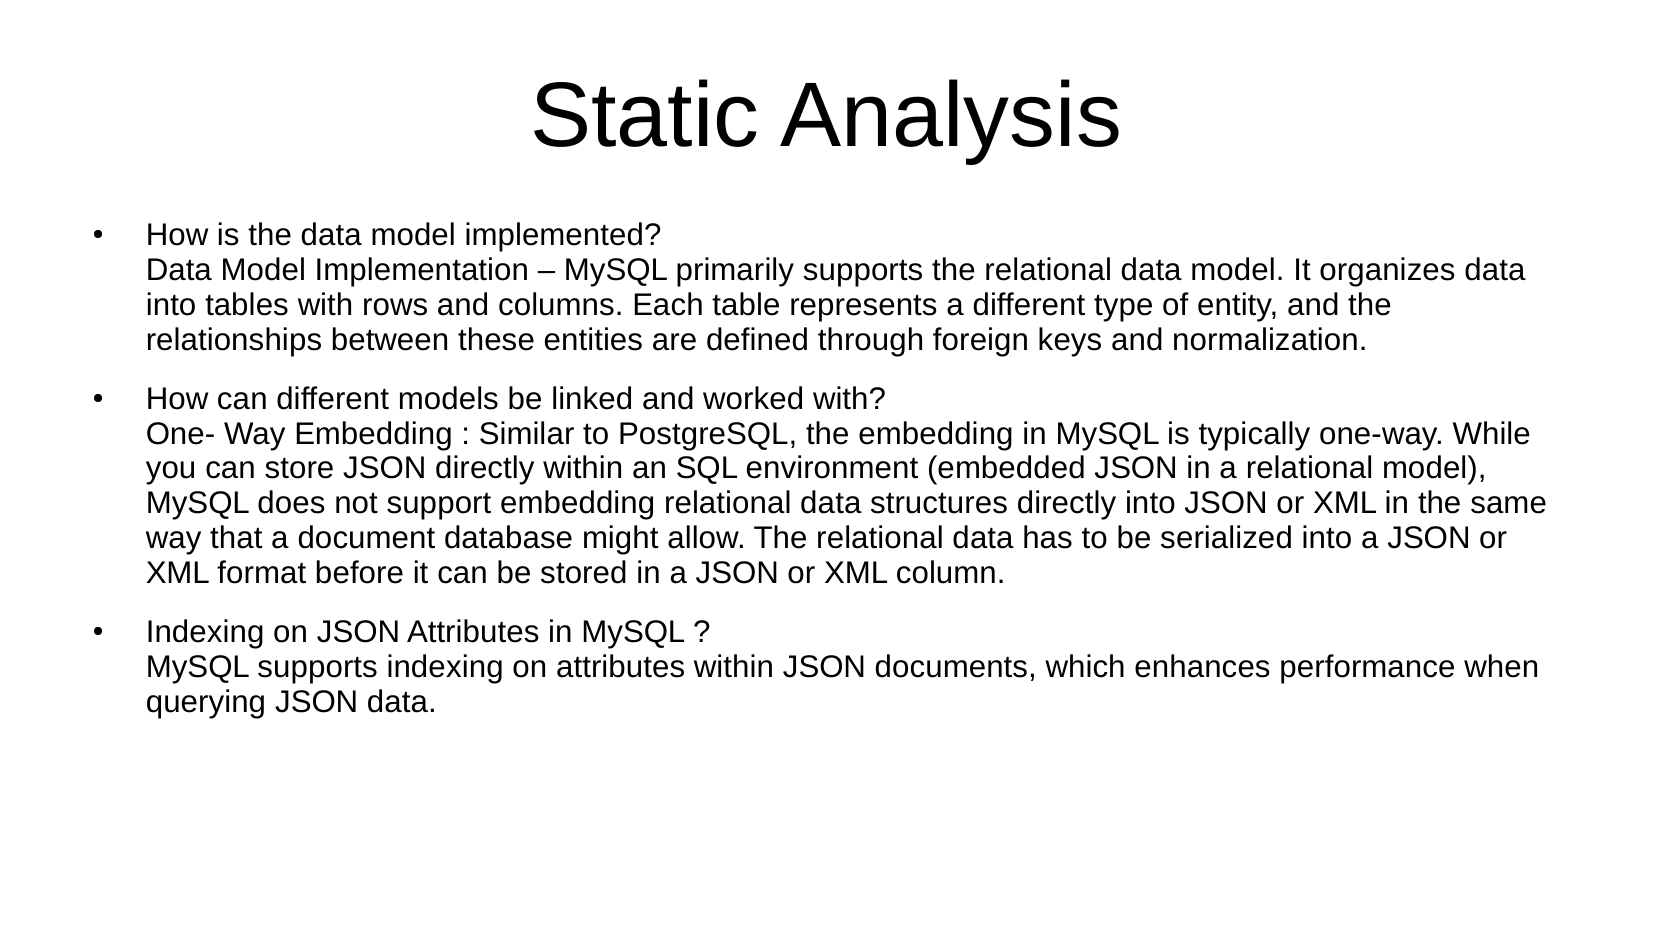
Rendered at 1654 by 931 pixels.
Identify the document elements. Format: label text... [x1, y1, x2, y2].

list How is the data model implemented? Data Model Implementation – MySQL primarily supports the relational data model. It organizes data into tables with rows and columns. Each table represents a different type of entity, and the relationships between these entities are defined through foreign keys and normalization. How can different models be linked and worked with? One- Way Embedding : Similar to PostgreSQL, the embedding in MySQL is typically one-way. While you can store JSON directly within an SQL environment (embedded JSON in a relational model), MySQL does not support embedding relational data structures directly into JSON or XML in the same way that a document database might allow. The relational data has to be serialized into a JSON or XML format before it can be stored in a JSON or XML column. Indexing on JSON Attributes in MySQL ? MySQL supports indexing on attributes within JSON documents, which enhances performance when querying JSON data. [75, 217, 1564, 758]
title Static Analysis [82, 37, 1571, 193]
